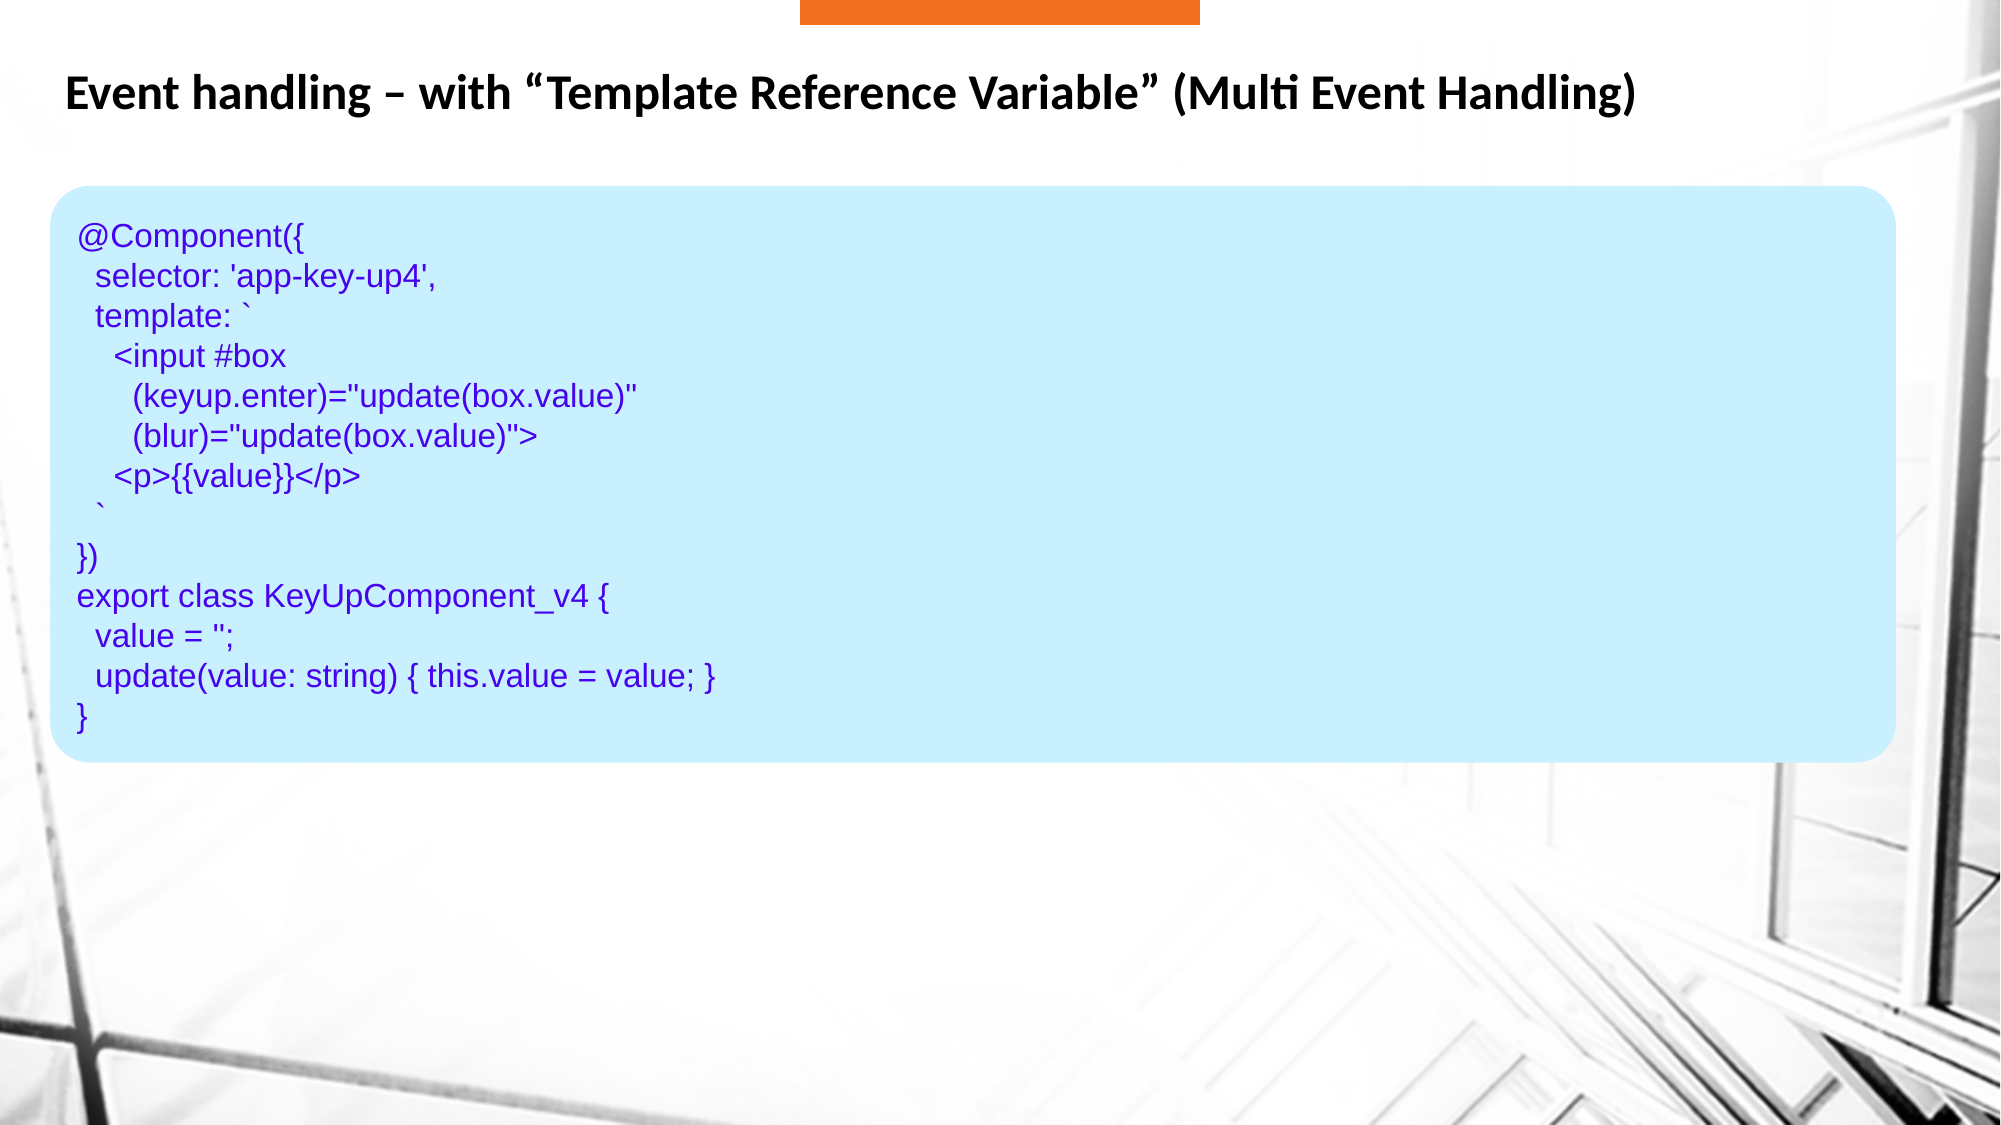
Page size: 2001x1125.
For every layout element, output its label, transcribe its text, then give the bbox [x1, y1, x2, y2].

title Event handling – with “Template Reference Variable” (Multi Event Handling) [50, 63, 1951, 150]
text_box @Component({ selector: 'app-key-up4', template: ` <input #box (keyup.enter)="update(box.value)" (blur)="update(box.value)"> <p>{{value}}</p> ` }) export class KeyUpComponent_v4 { value = ''; update(value: string) { this.value = value; } } [50, 185, 1896, 763]
